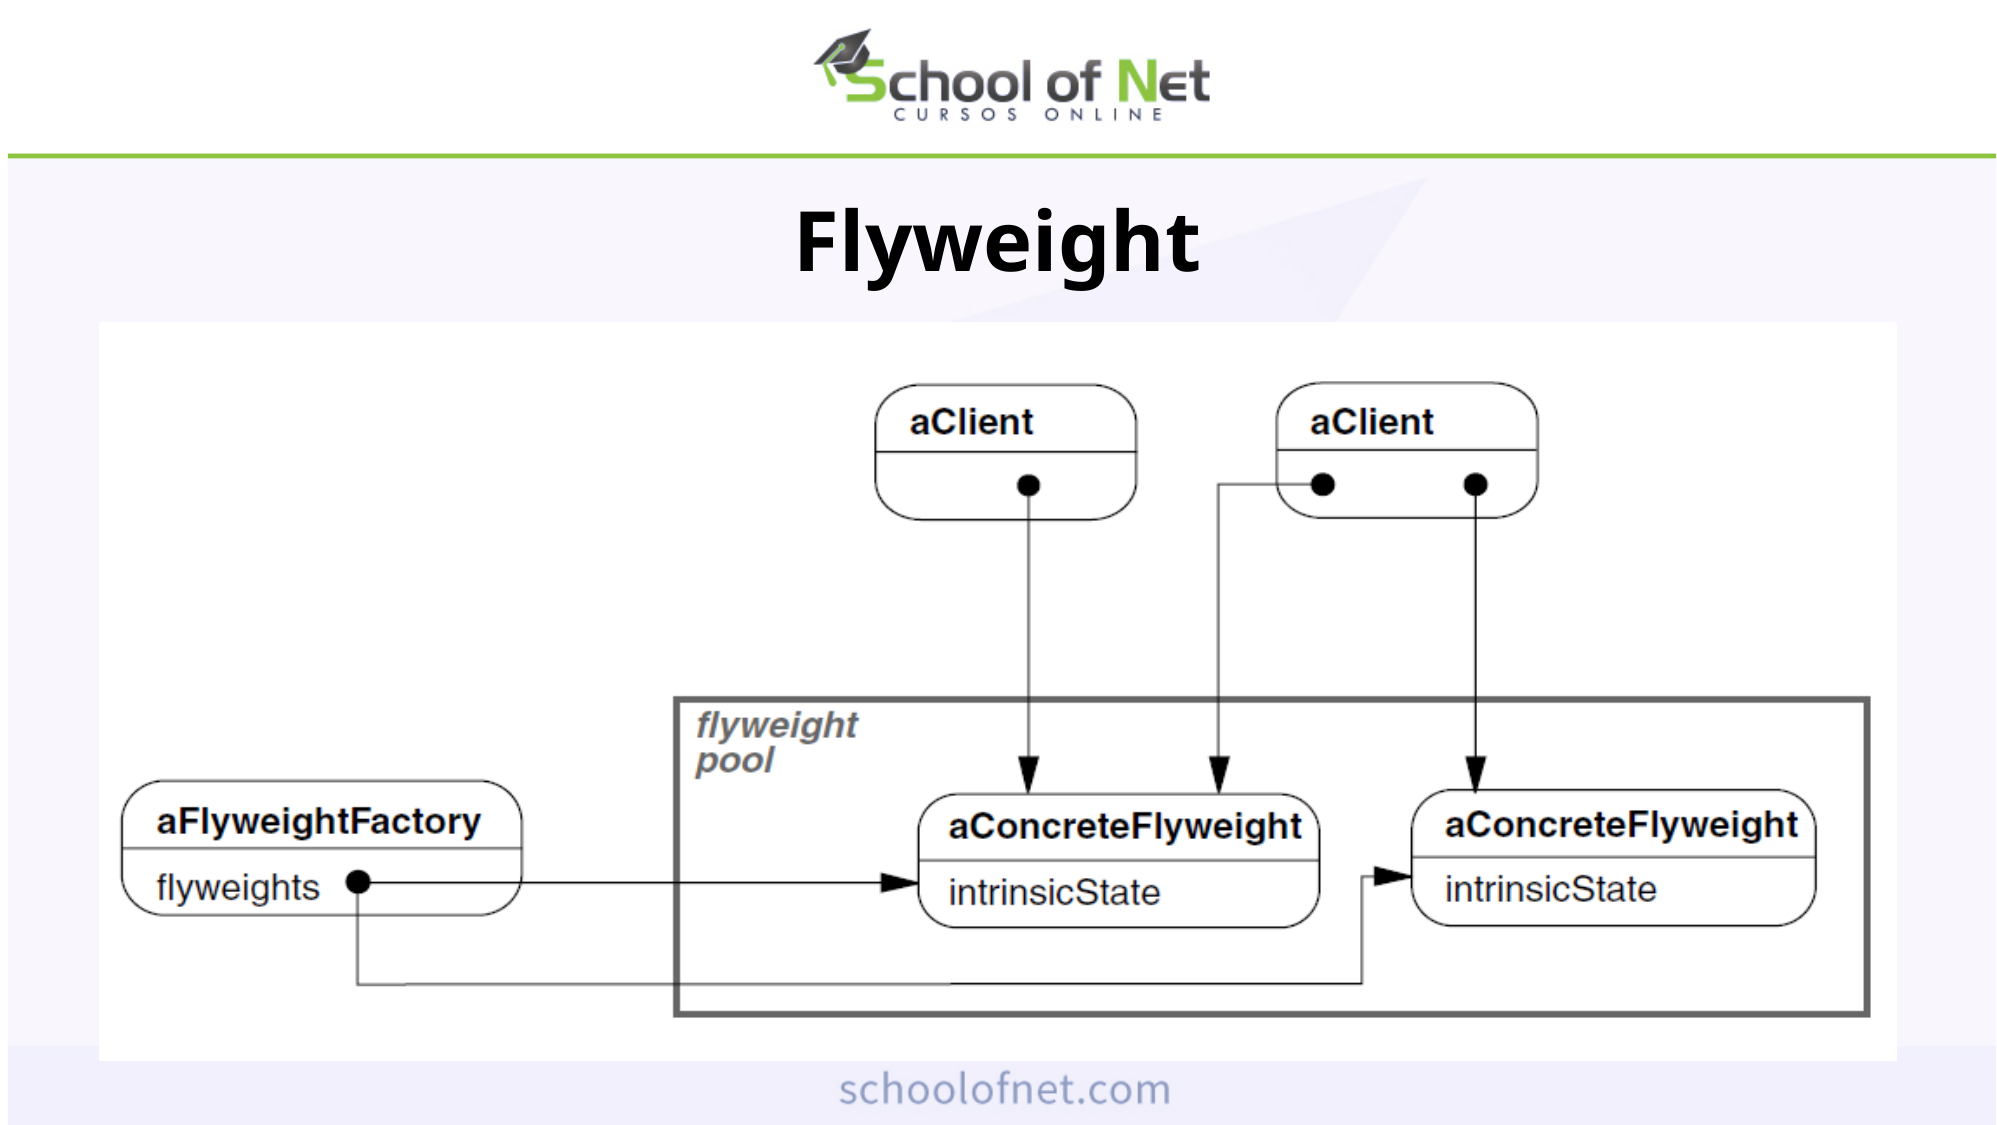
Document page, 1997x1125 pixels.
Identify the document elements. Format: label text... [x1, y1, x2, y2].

title Flyweight [99, 171, 1897, 308]
picture [7, 5, 1997, 1125]
